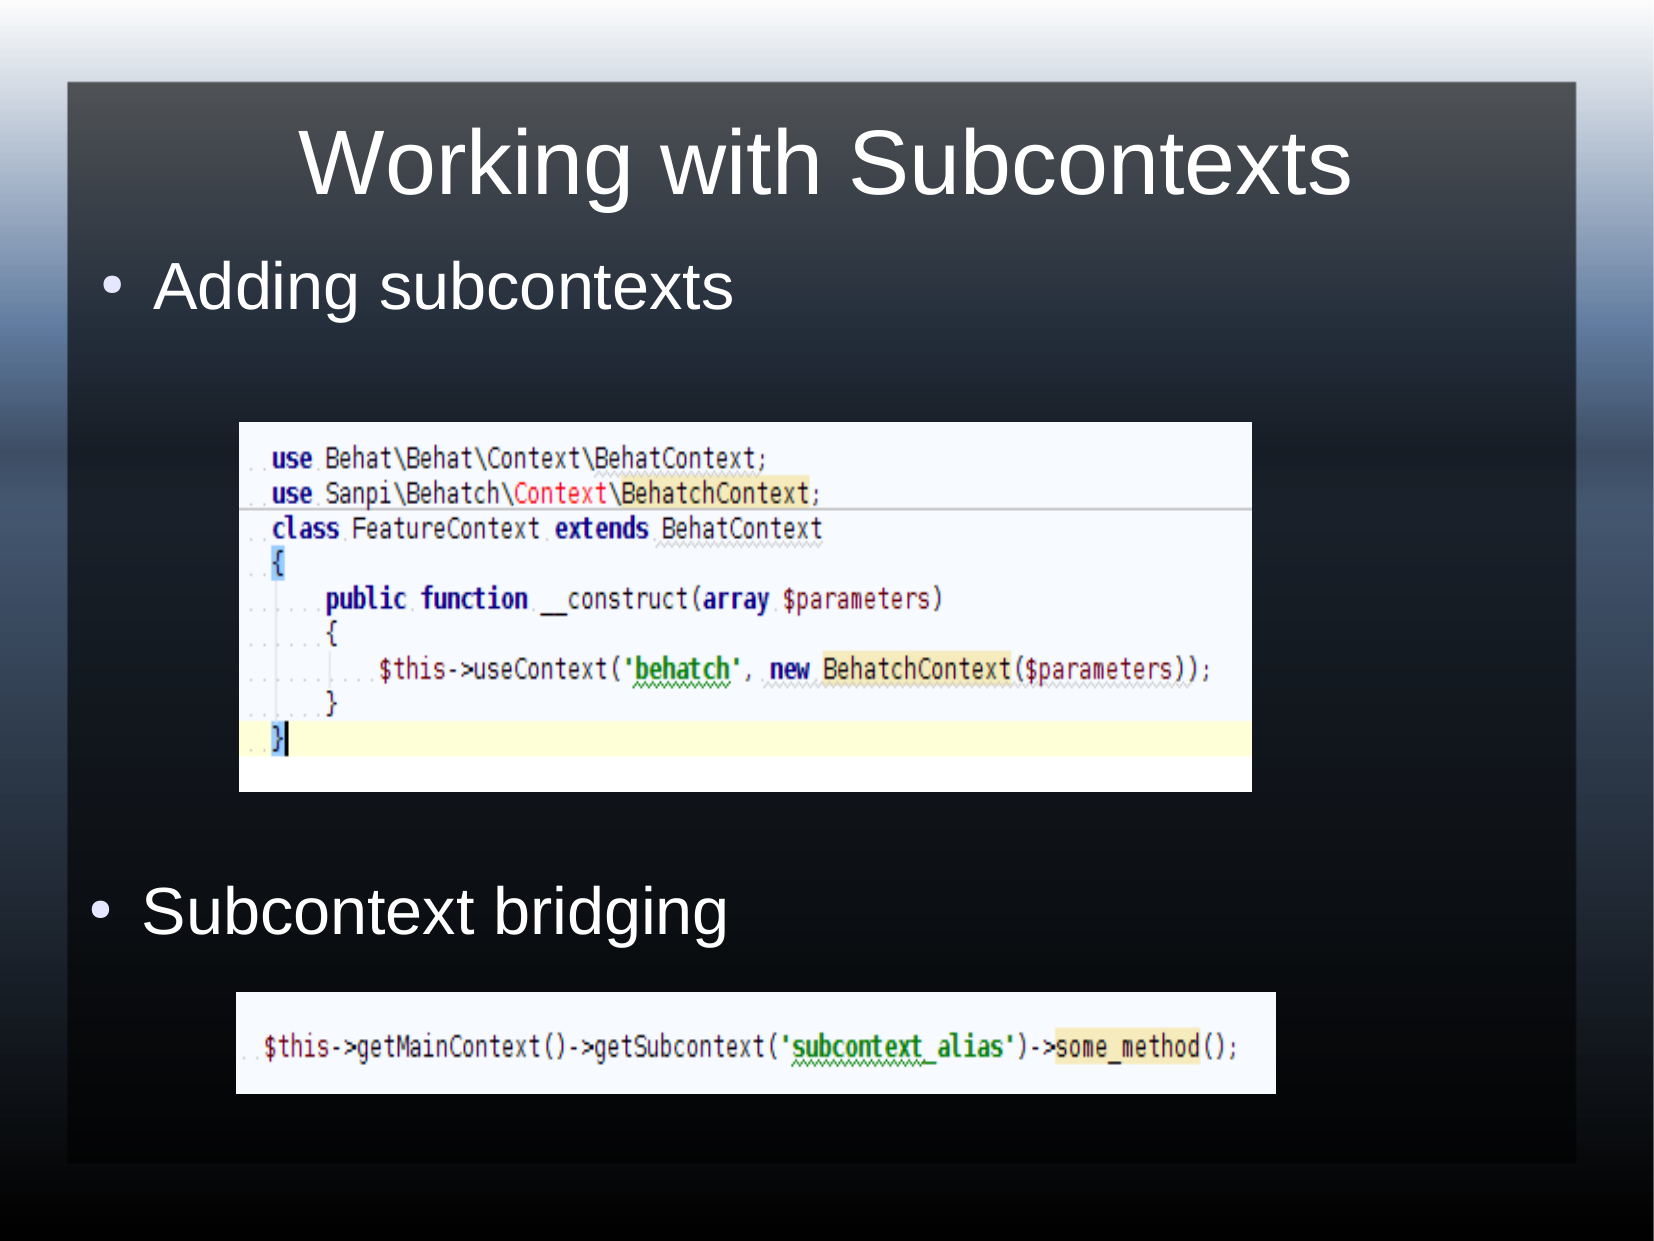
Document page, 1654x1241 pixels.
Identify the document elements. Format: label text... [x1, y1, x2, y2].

picture [0, 0, 1654, 1241]
list Adding subcontexts [82, 249, 1571, 954]
picture [239, 422, 1252, 792]
picture [236, 992, 1276, 1094]
list Subcontext bridging [70, 874, 1559, 1241]
title Working with Subcontexts [82, 59, 1571, 249]
